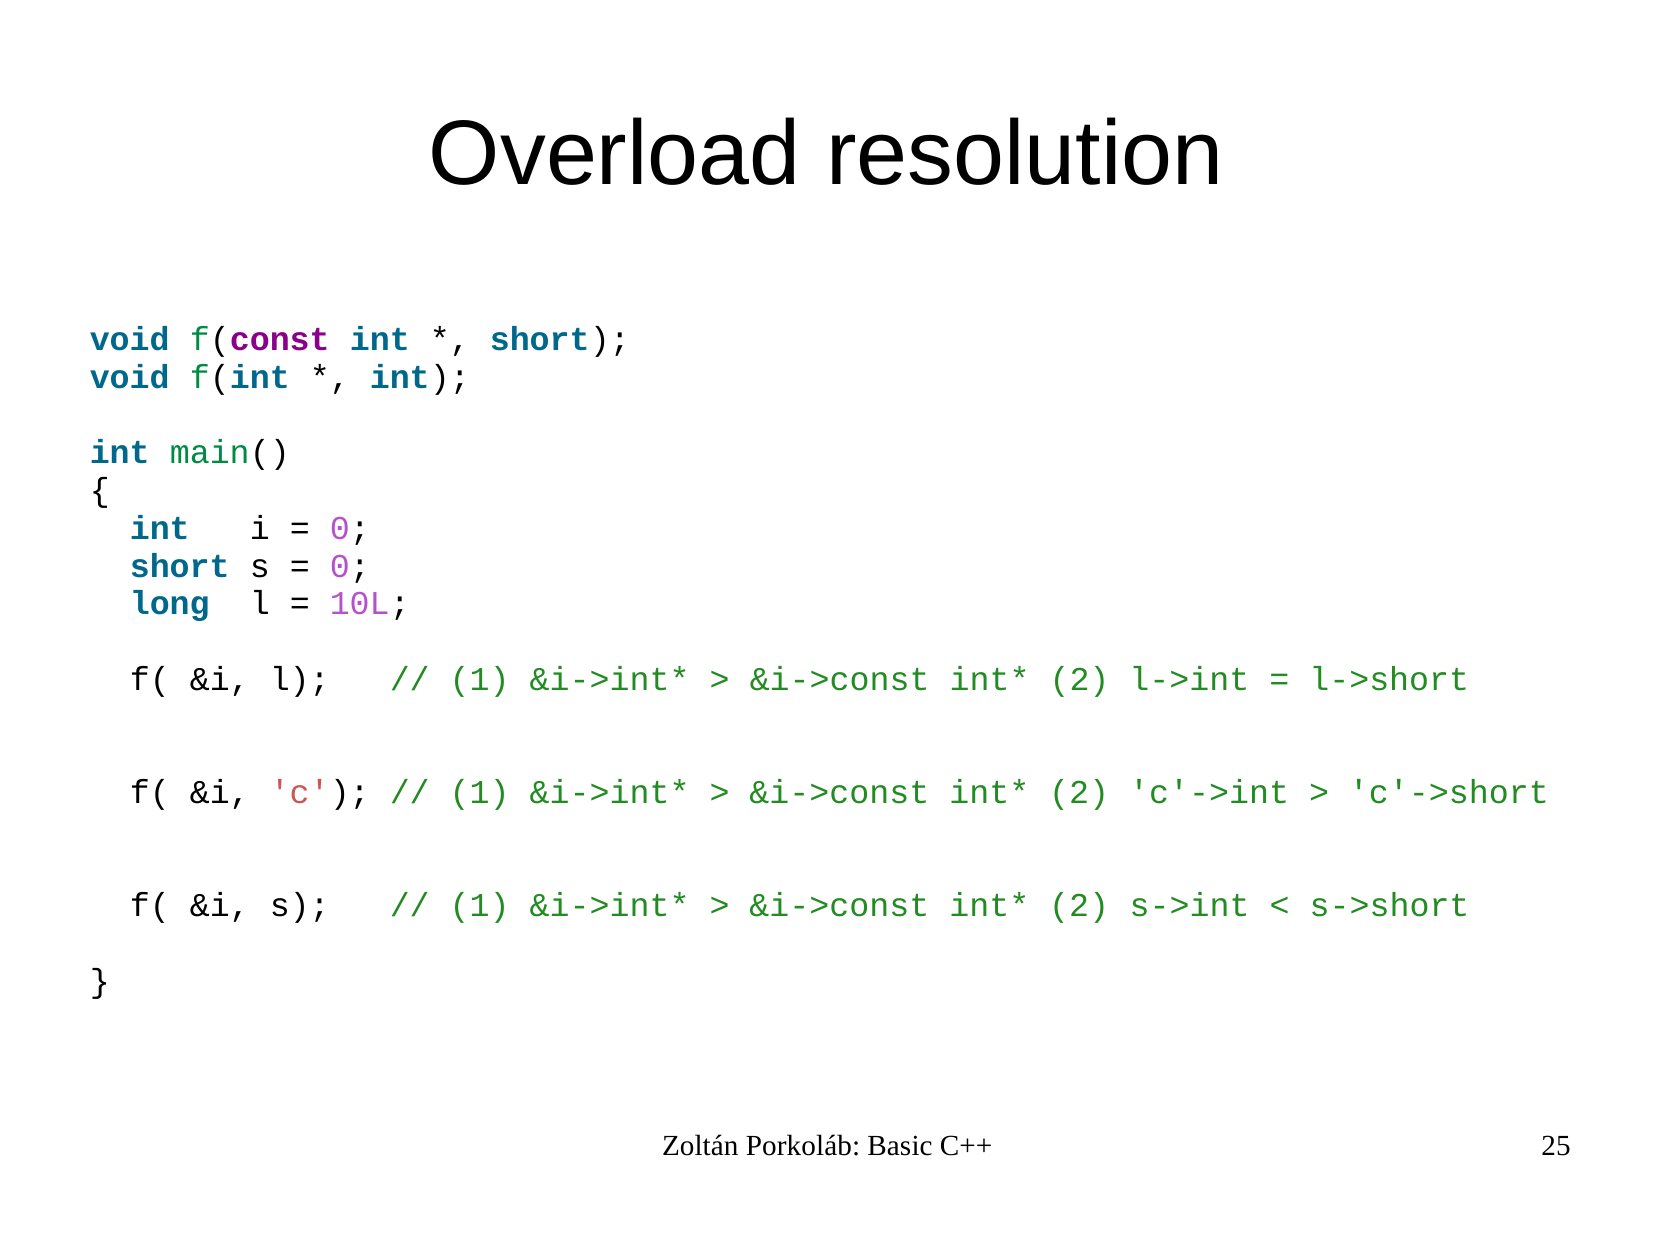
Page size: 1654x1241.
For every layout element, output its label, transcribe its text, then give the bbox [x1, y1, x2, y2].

title Overload resolution [82, 49, 1571, 257]
text_box void f(const int *, short); void f(int *, int); int main() { int i = 0; short s = 0; long l = 10L; f( &i, l); // (1) &i->int* > &i->const int* (2) l->int = l->short f( &i, 'c'); // (1) &i->int* > &i->const int* (2) 'c'->int > 'c'->short f( &i, s); // (1) &i->int* > &i->const int* (2) s->int < s->short } [75, 240, 1654, 1116]
